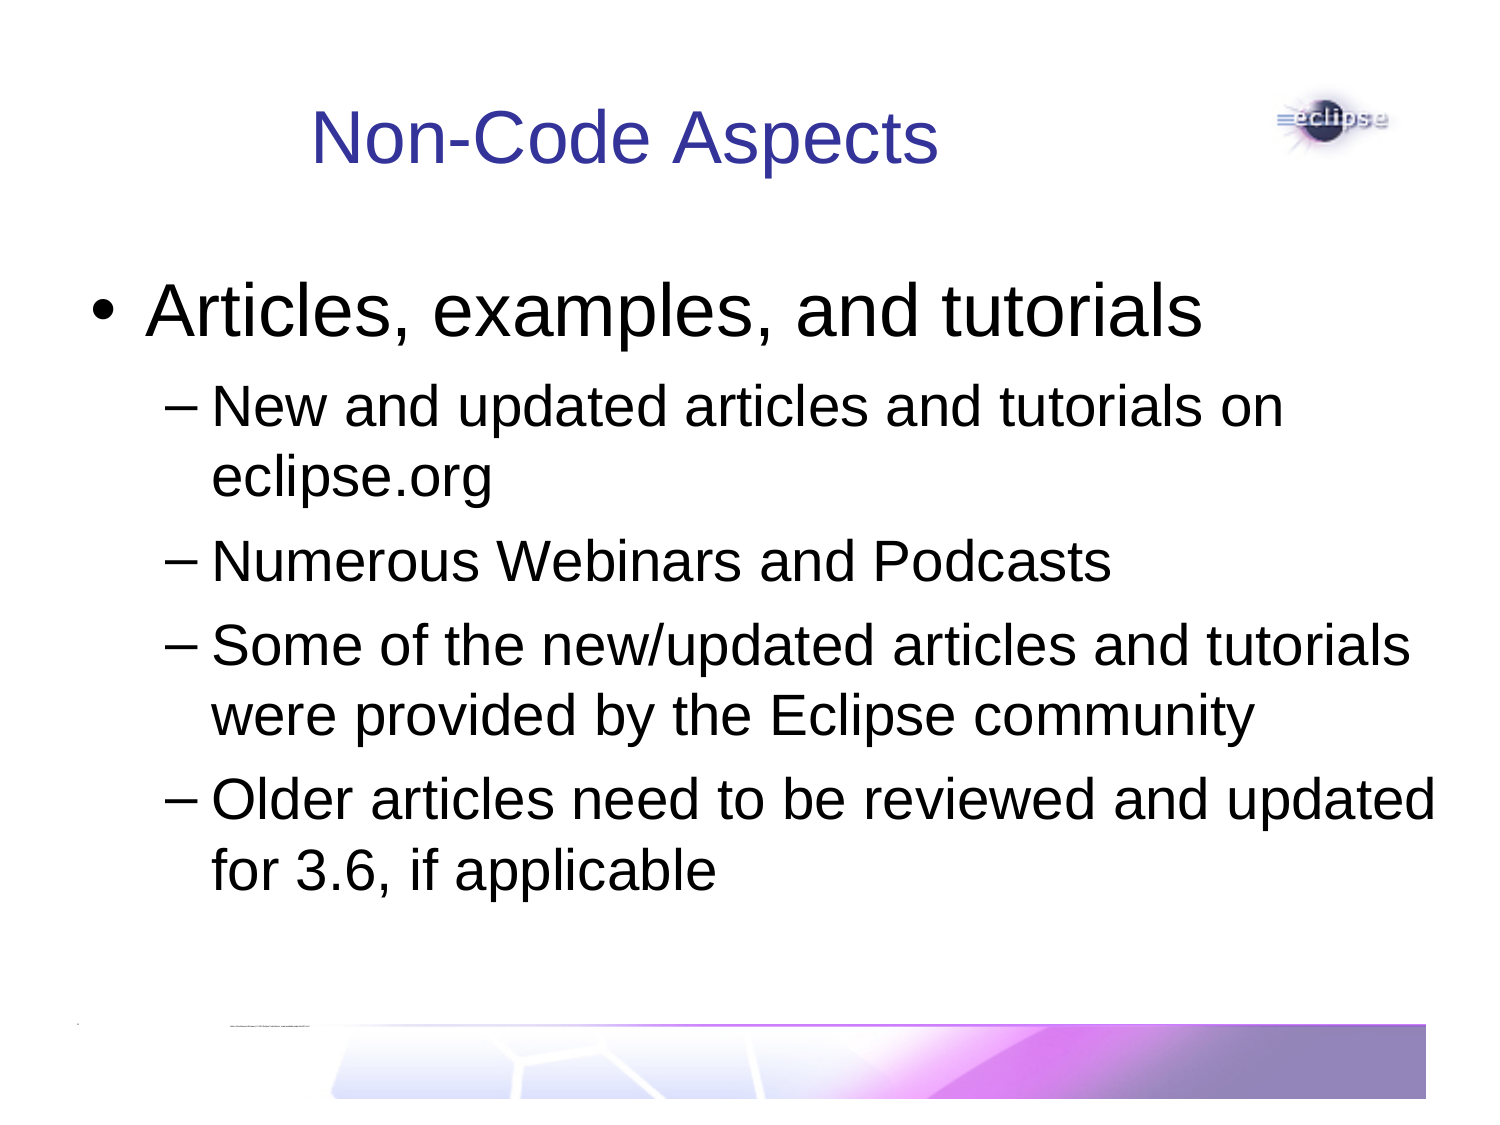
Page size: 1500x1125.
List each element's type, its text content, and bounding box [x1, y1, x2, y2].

title Non-Code Aspects [74, 45, 1176, 233]
picture [1257, 42, 1408, 193]
list Articles, examples, and tutorials New and updated articles and tutorials on eclipse.org Numerous Webinars and Podcasts Some of the new/updated articles and tutorials were provided by the Eclipse community Older articles need to be reviewed and updated for 3.6, if applicable [74, 262, 1475, 1006]
picture [225, 1024, 1426, 1099]
